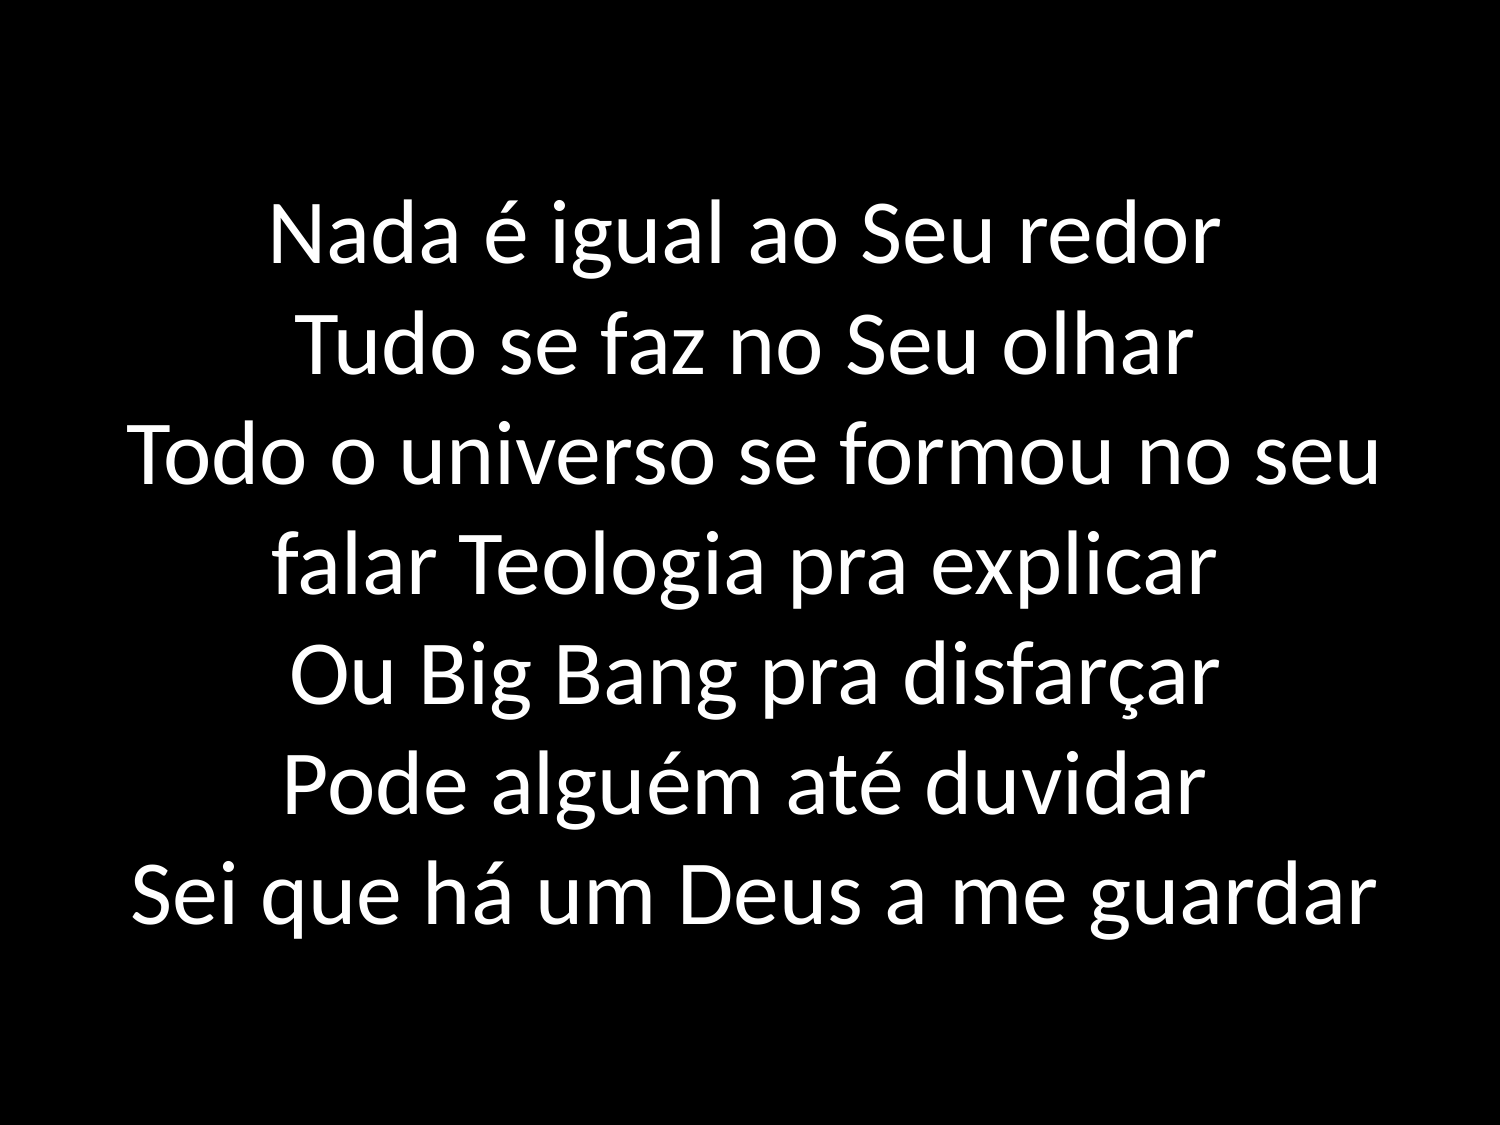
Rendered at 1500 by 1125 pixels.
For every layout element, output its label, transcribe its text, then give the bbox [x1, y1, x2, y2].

title Nada é igual ao Seu redor Tudo se faz no Seu olhar Todo o universo se formou no seu falar Teologia pra explicar Ou Big Bang pra disfarçar Pode alguém até duvidar Sei que há um Deus a me guardar [46, 23, 1465, 1092]
